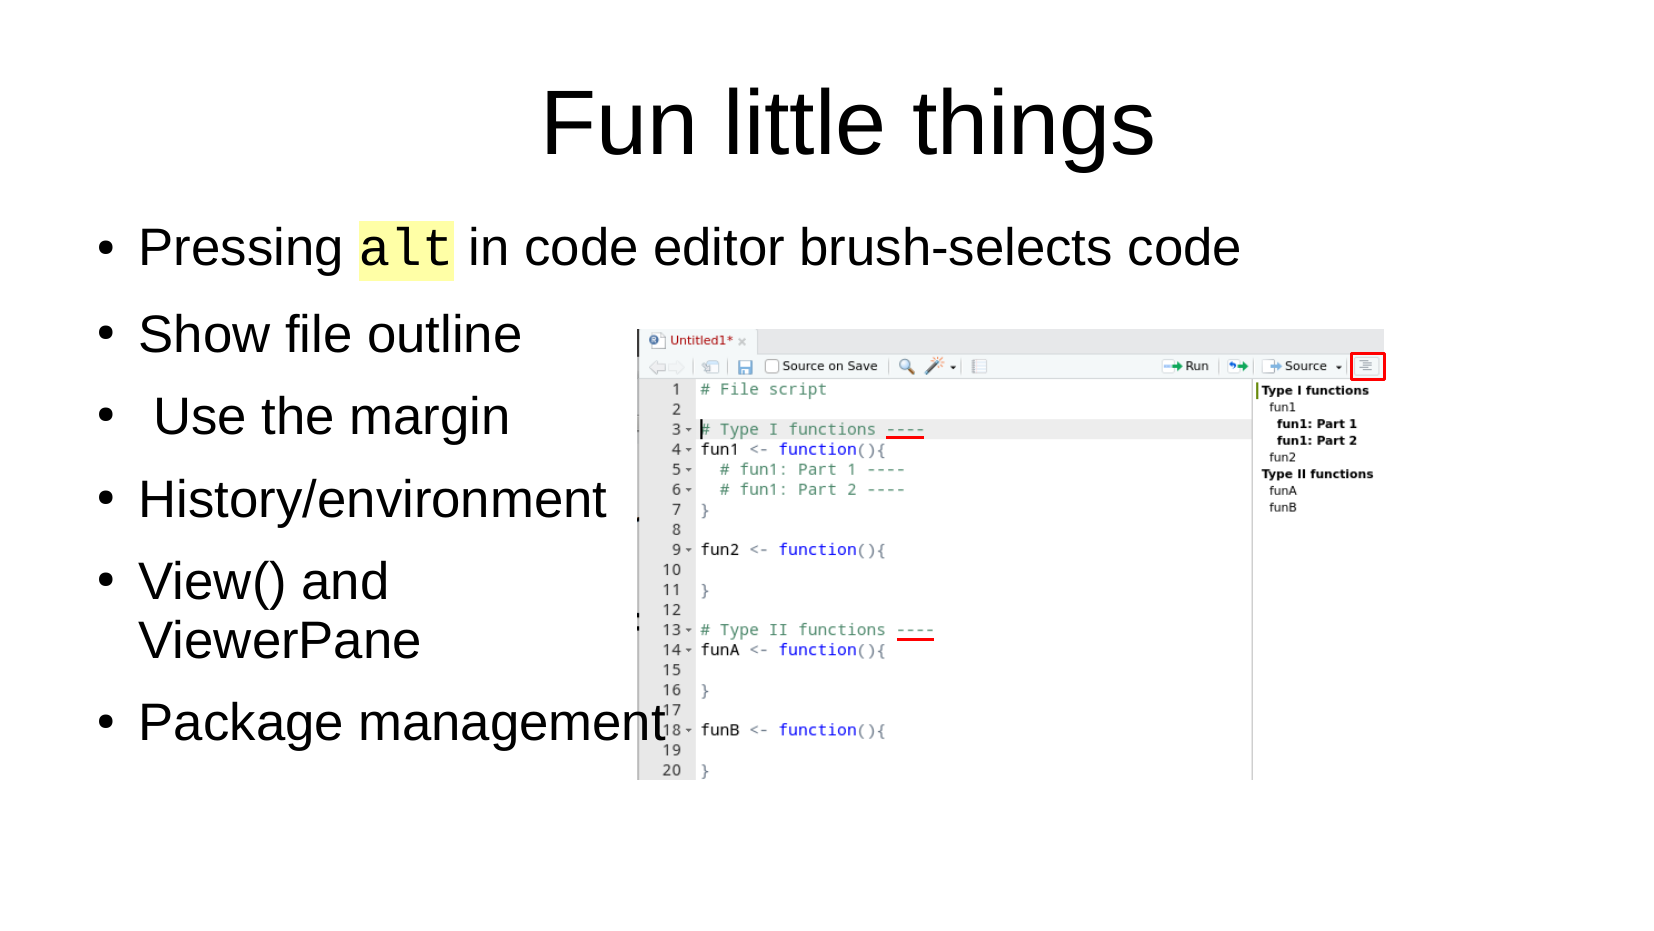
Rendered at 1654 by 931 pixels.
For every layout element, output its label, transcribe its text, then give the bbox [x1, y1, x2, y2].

list Pressing alt in code editor brush-selects code Show file outline Use the margin History/environment View() and ViewerPane Package management [82, 217, 1571, 758]
picture [637, 758, 1384, 781]
title Fun little things [105, 45, 1594, 201]
